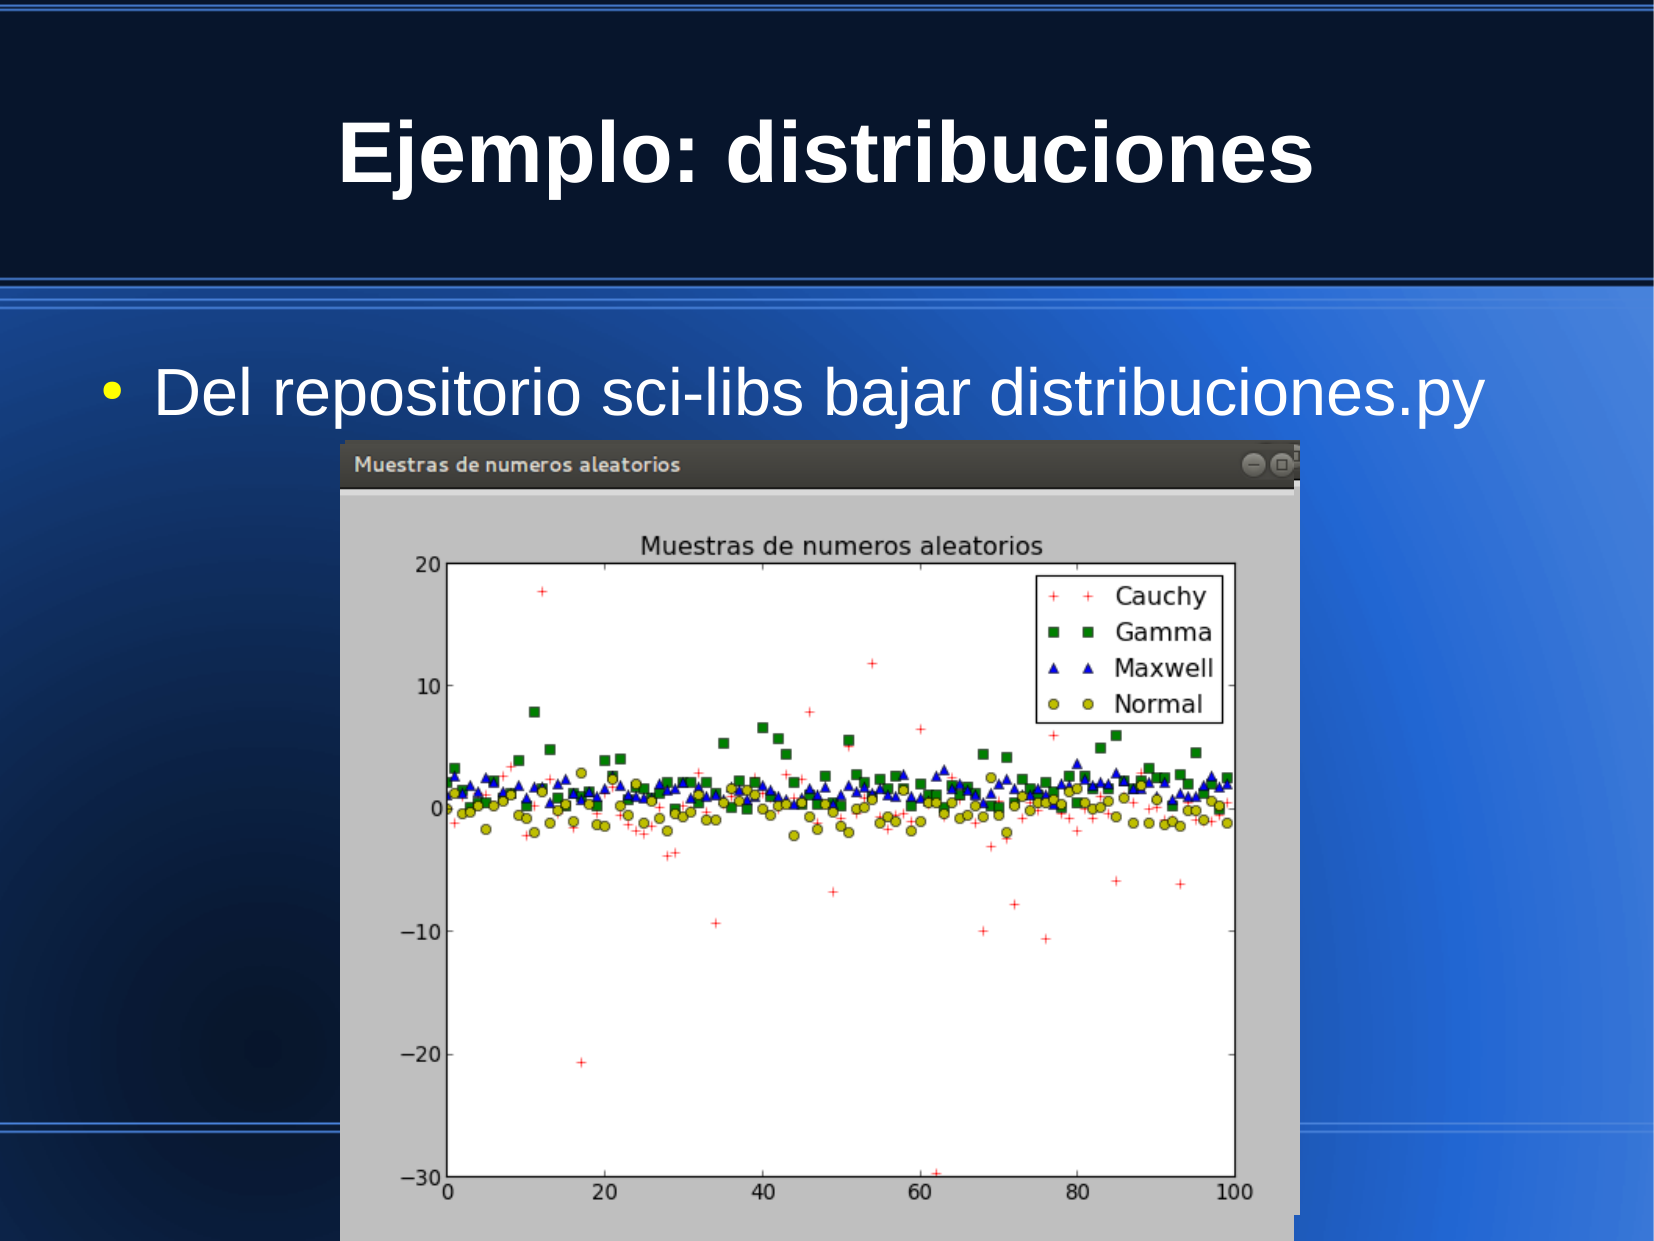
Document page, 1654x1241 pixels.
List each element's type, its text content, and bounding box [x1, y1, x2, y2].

title Ejemplo: distribuciones [82, 49, 1571, 257]
list Del repositorio sci-libs bajar distribuciones.py [82, 355, 1571, 1075]
picture [0, 0, 1654, 1241]
